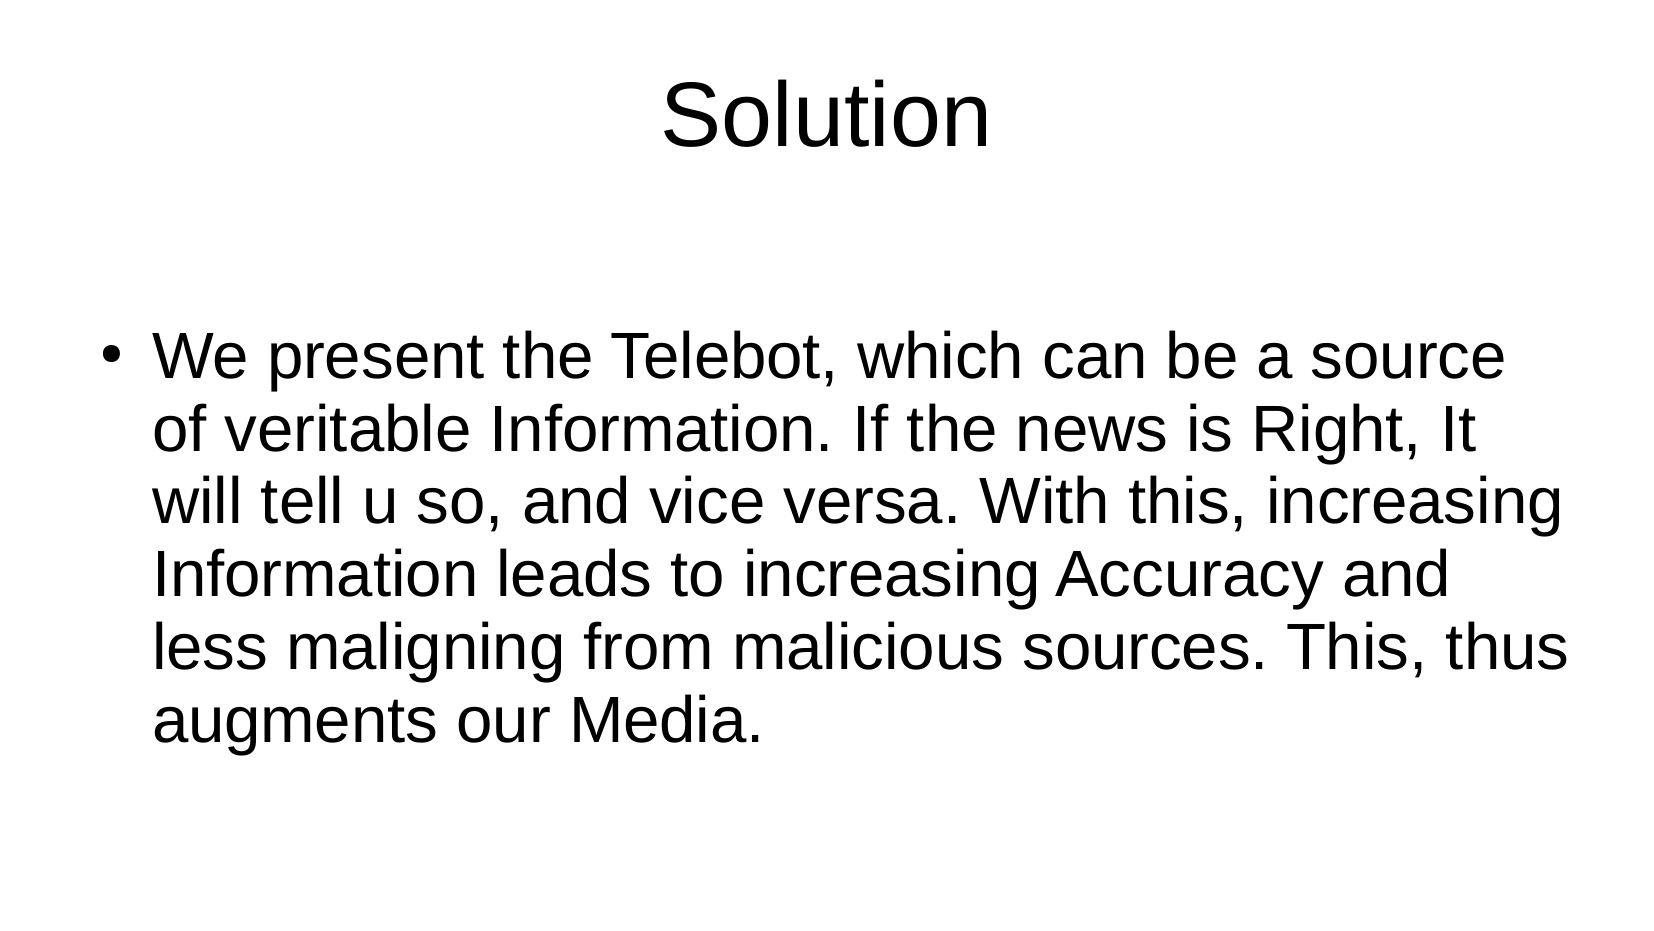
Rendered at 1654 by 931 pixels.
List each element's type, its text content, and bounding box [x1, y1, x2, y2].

title Solution [82, 37, 1571, 193]
list We present the Telebot, which can be a source of veritable Information. If the news is Right, It will tell u so, and vice versa. With this, increasing Information leads to increasing Accuracy and less maligning from malicious sources. This, thus augments our Media. [82, 217, 1571, 758]
